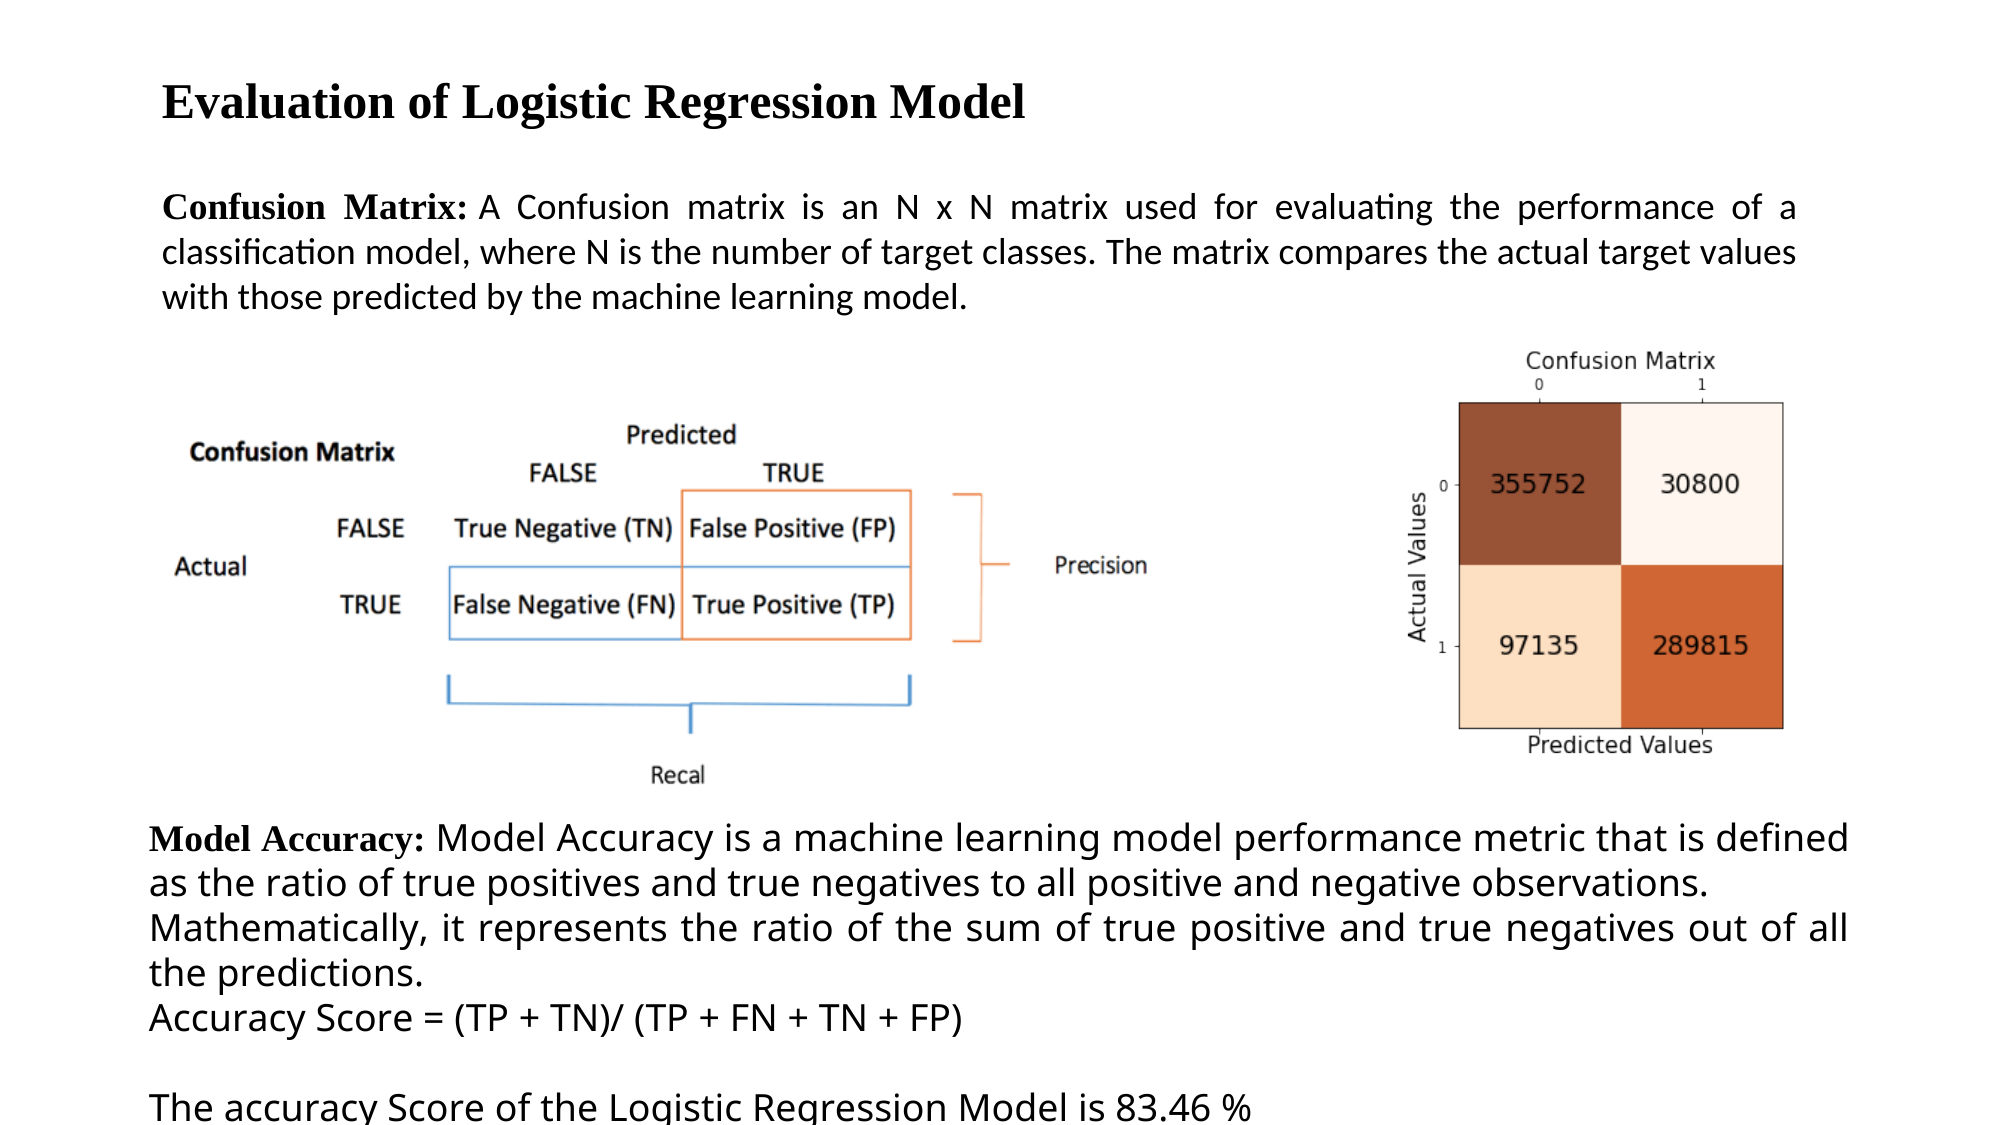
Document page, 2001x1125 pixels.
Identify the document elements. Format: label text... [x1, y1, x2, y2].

text_box Model Accuracy: Model Accuracy is a machine learning model performance metric that is defined as the ratio of true positives and true negatives to all positive and negative observations. Mathematically, it represents the ratio of the sum of true positive and true negatives out of all the predictions. Accuracy Score = (TP + TN)/ (TP + FN + TN + FP) The accuracy Score of the Logistic Regression Model is 83.46 % [133, 805, 1866, 1094]
picture [1399, 341, 1793, 767]
text_box Confusion Matrix: A Confusion matrix is an N x N matrix used for evaluating the performance of a classification model, where N is the number of target classes. The matrix compares the actual target values with those predicted by the machine learning model. [146, 174, 1879, 326]
picture [146, 360, 1171, 797]
text_box Evaluation of Logistic Regression Model [146, 61, 1681, 138]
